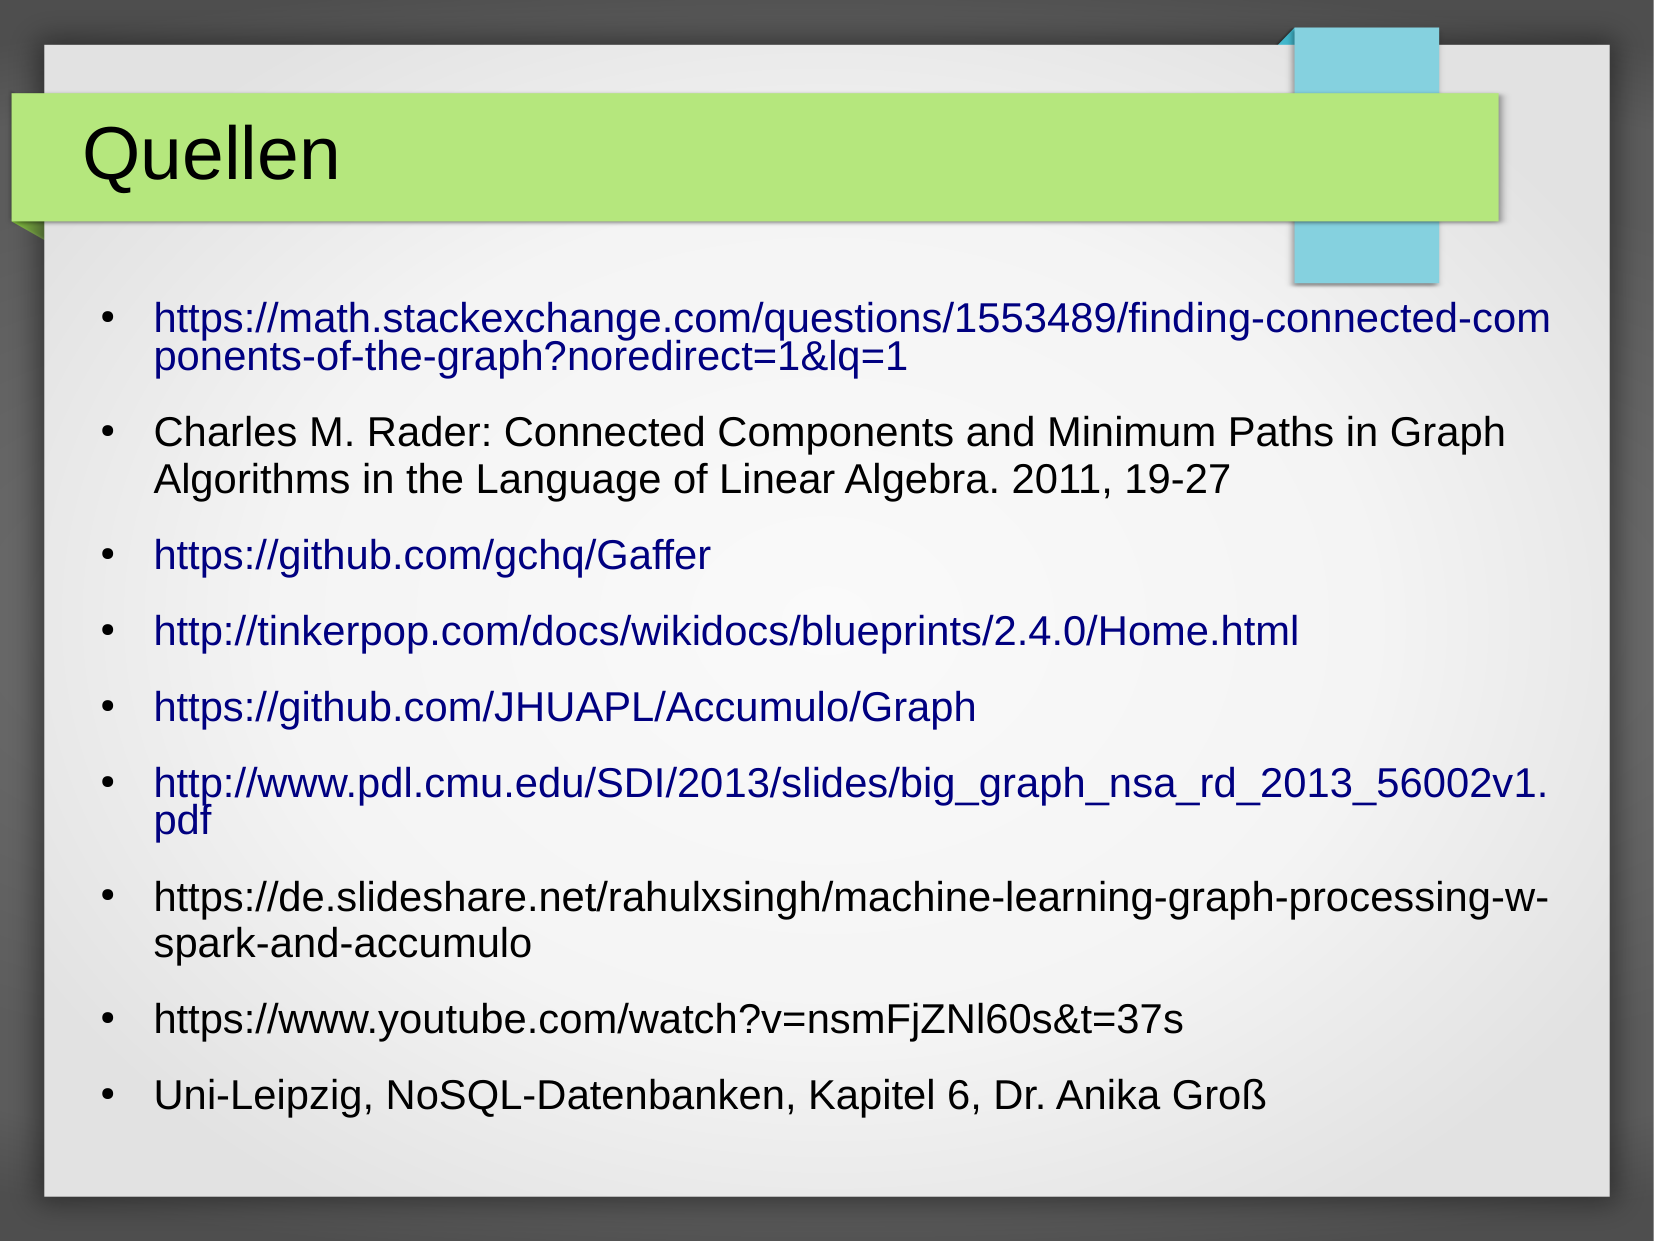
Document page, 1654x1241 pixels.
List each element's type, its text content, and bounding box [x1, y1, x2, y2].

list https://math.stackexchange.com/questions/1553489/finding-connected-components-of-the-graph?noredirect=1&lq=1 Charles M. Rader: Connected Components and Minimum Paths in Graph Algorithms in the Language of Linear Algebra. 2011, 19-27 https://github.com/gchq/Gaffer http://tinkerpop.com/docs/wikidocs/blueprints/2.4.0/Home.html https://github.com/JHUAPL/Accumulo/Graph http://www.pdl.cmu.edu/SDI/2013/slides/big_graph_nsa_rd_2013_56002v1.pdf https://de.slideshare.net/rahulxsingh/machine-learning-graph-processing-w-spark-and-accumulo https://www.youtube.com/watch?v=nsmFjZNl60s&t=37s Uni-Leipzig, NoSQL-Datenbanken, Kapitel 6, Dr. Anika Groß [82, 295, 1571, 1063]
picture [0, 0, 1654, 1241]
title Quellen [82, 94, 1264, 213]
